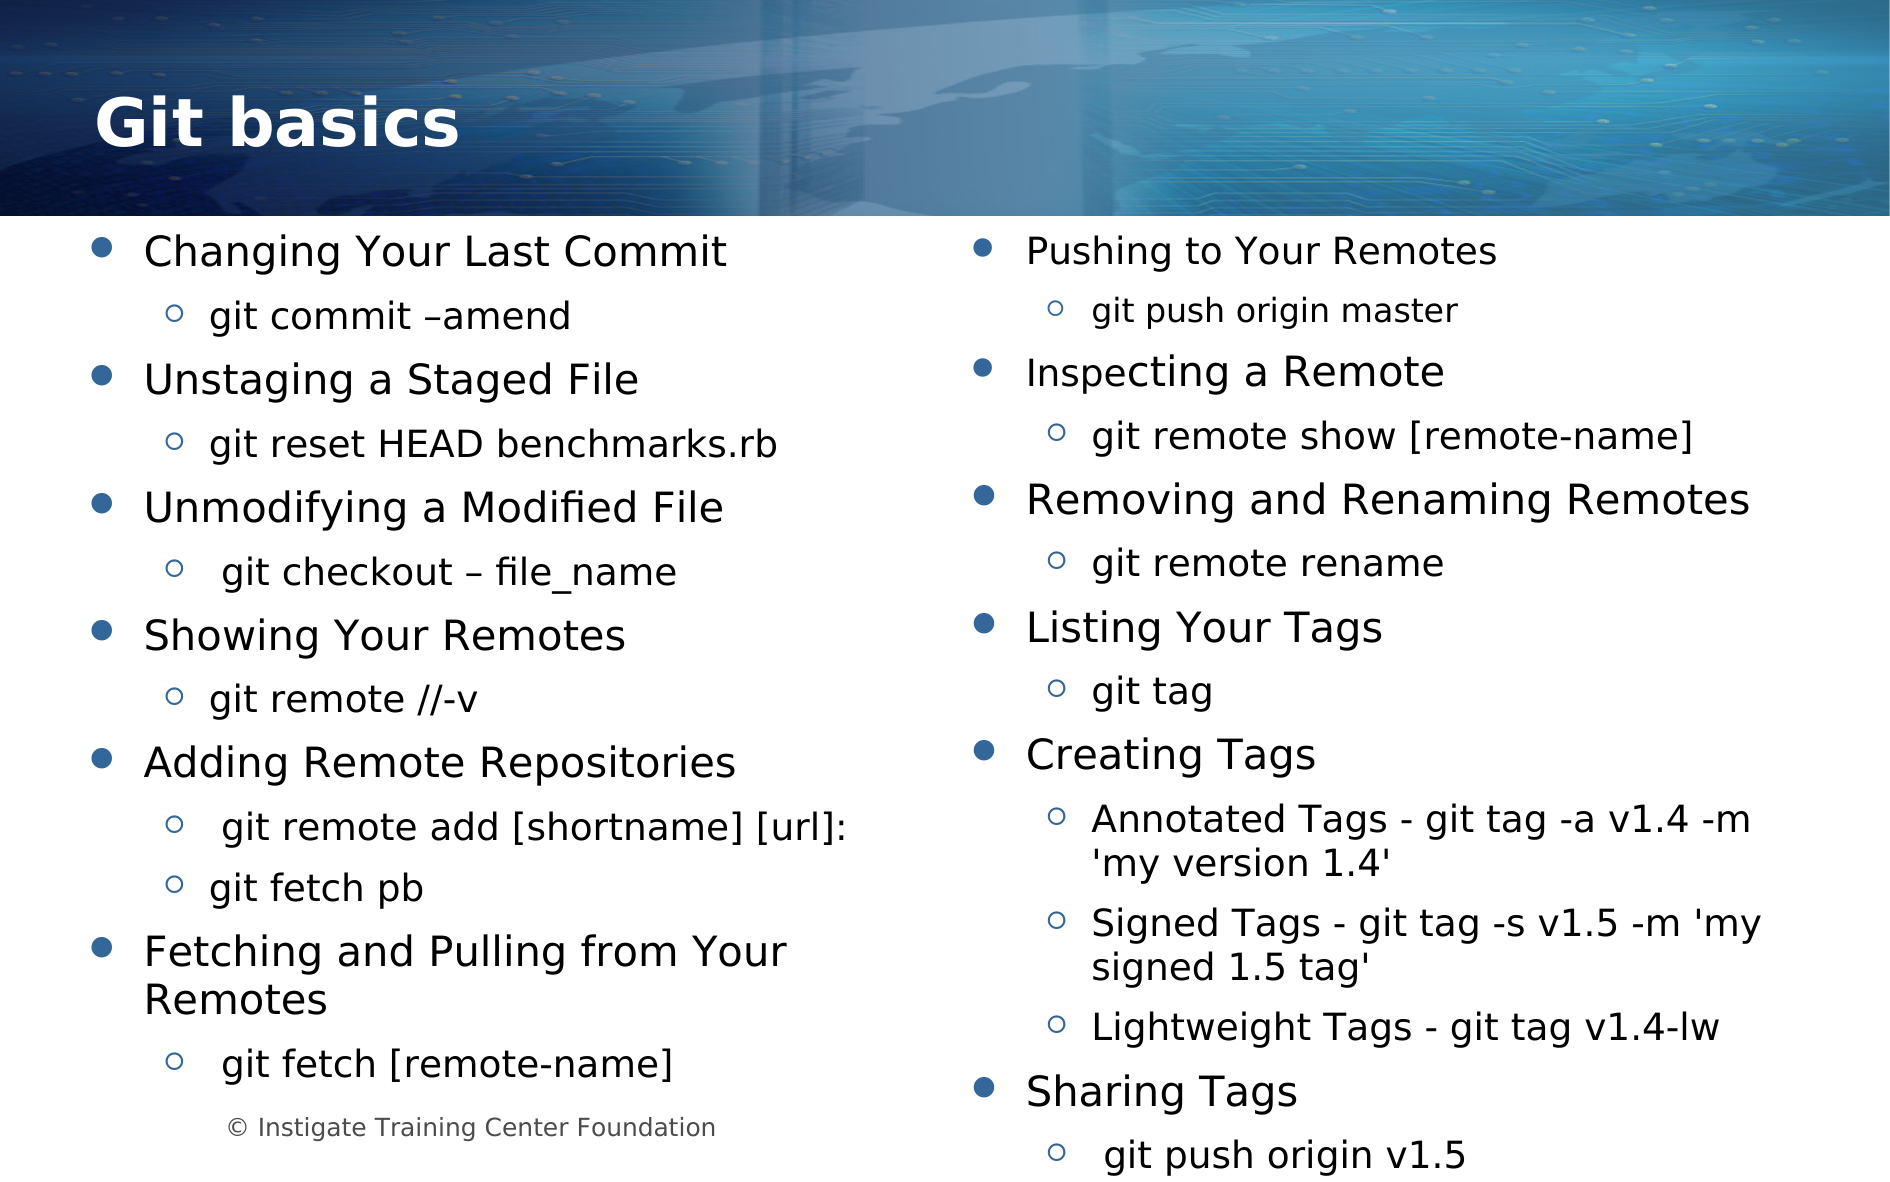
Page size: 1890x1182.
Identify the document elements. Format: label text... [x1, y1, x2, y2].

title Git basics [94, 47, 1793, 217]
picture [0, 0, 1890, 216]
list Pushing to Your Remotes git push origin master Inspecting a Remote git remote show [remote-name] Removing and Renaming Remotes git remote rename Listing Your Tags git tag Creating Tags Annotated Tags - git tag -a v1.4 -m 'my version 1.4' Signed Tags - git tag -s v1.5 -m 'my signed 1.5 tag' Lightweight Tags - git tag v1.4-lw Sharing Tags git push origin v1.5 [970, 230, 1801, 1182]
list Changing Your Last Commit git commit –amend Unstaging a Staged File git reset HEAD benchmarks.rb Unmodifying a Modified File git checkout – file_name Showing Your Remotes git remote //-v Adding Remote Repositories git remote add [shortname] [url]: git fetch pb Fetching and Pulling from Your Remotes git fetch [remote-name] [88, 228, 918, 1087]
